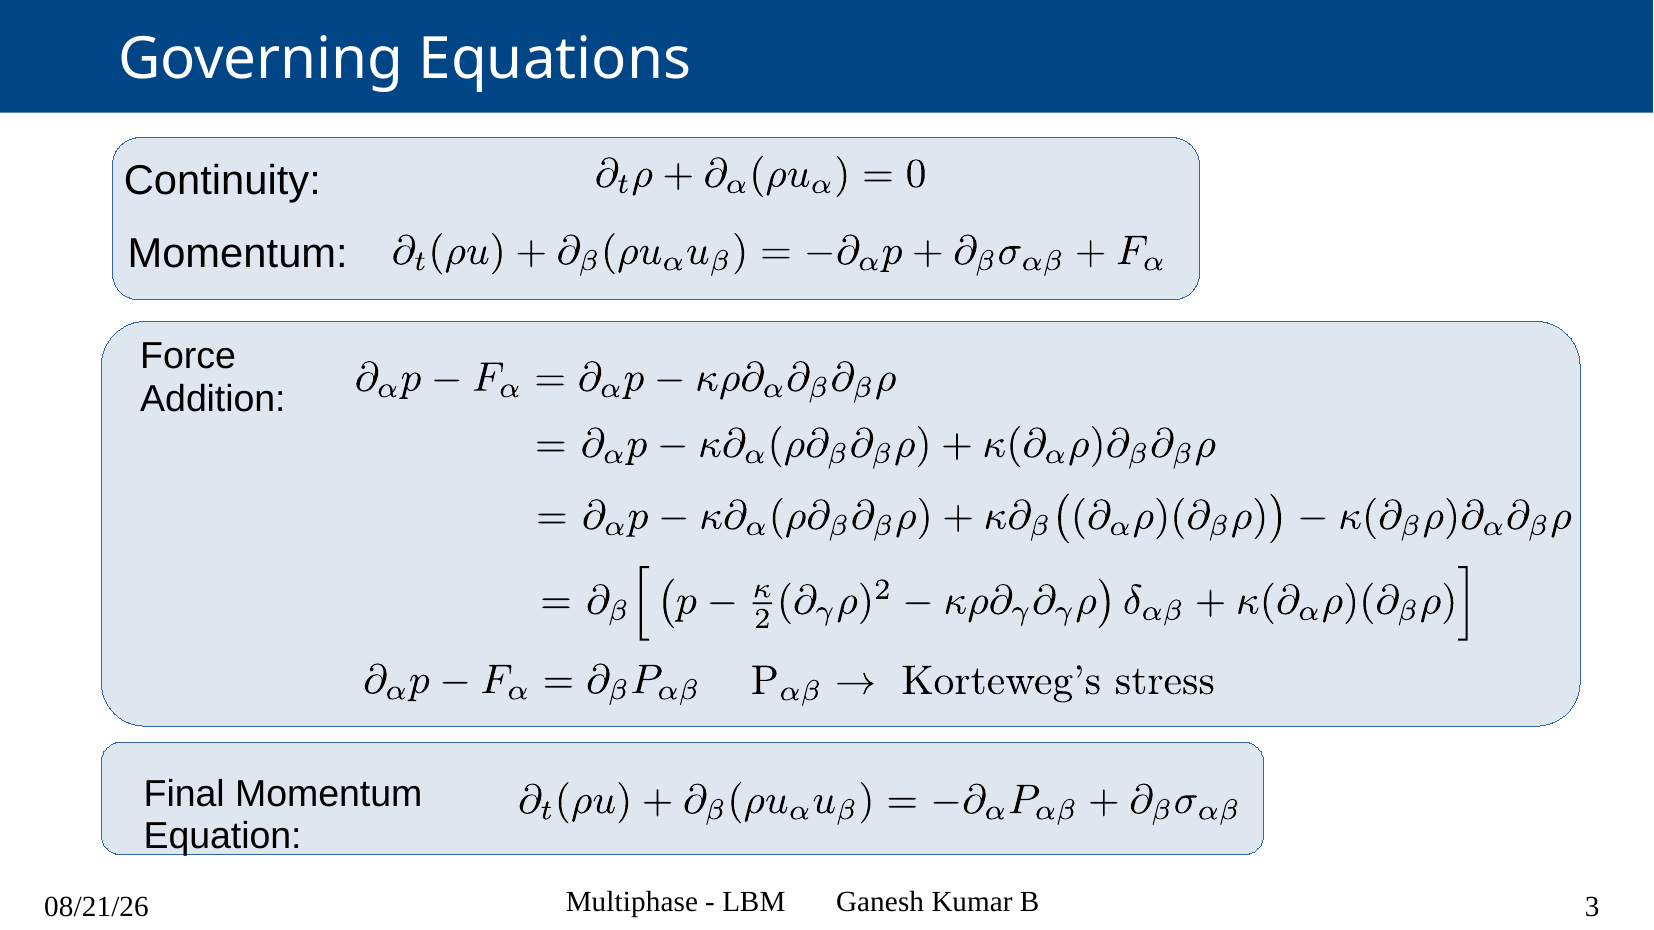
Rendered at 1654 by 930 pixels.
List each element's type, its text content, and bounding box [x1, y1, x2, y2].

text_box [101, 321, 1581, 727]
text_box [112, 137, 1200, 300]
text_box Continuity: [109, 149, 406, 207]
text_box Momentum: [112, 222, 409, 279]
text_box Final Momentum Equation: [128, 765, 467, 930]
title Governing Equations [0, 0, 1653, 113]
text_box Force Addition: [125, 327, 388, 418]
text_box [101, 742, 1264, 855]
